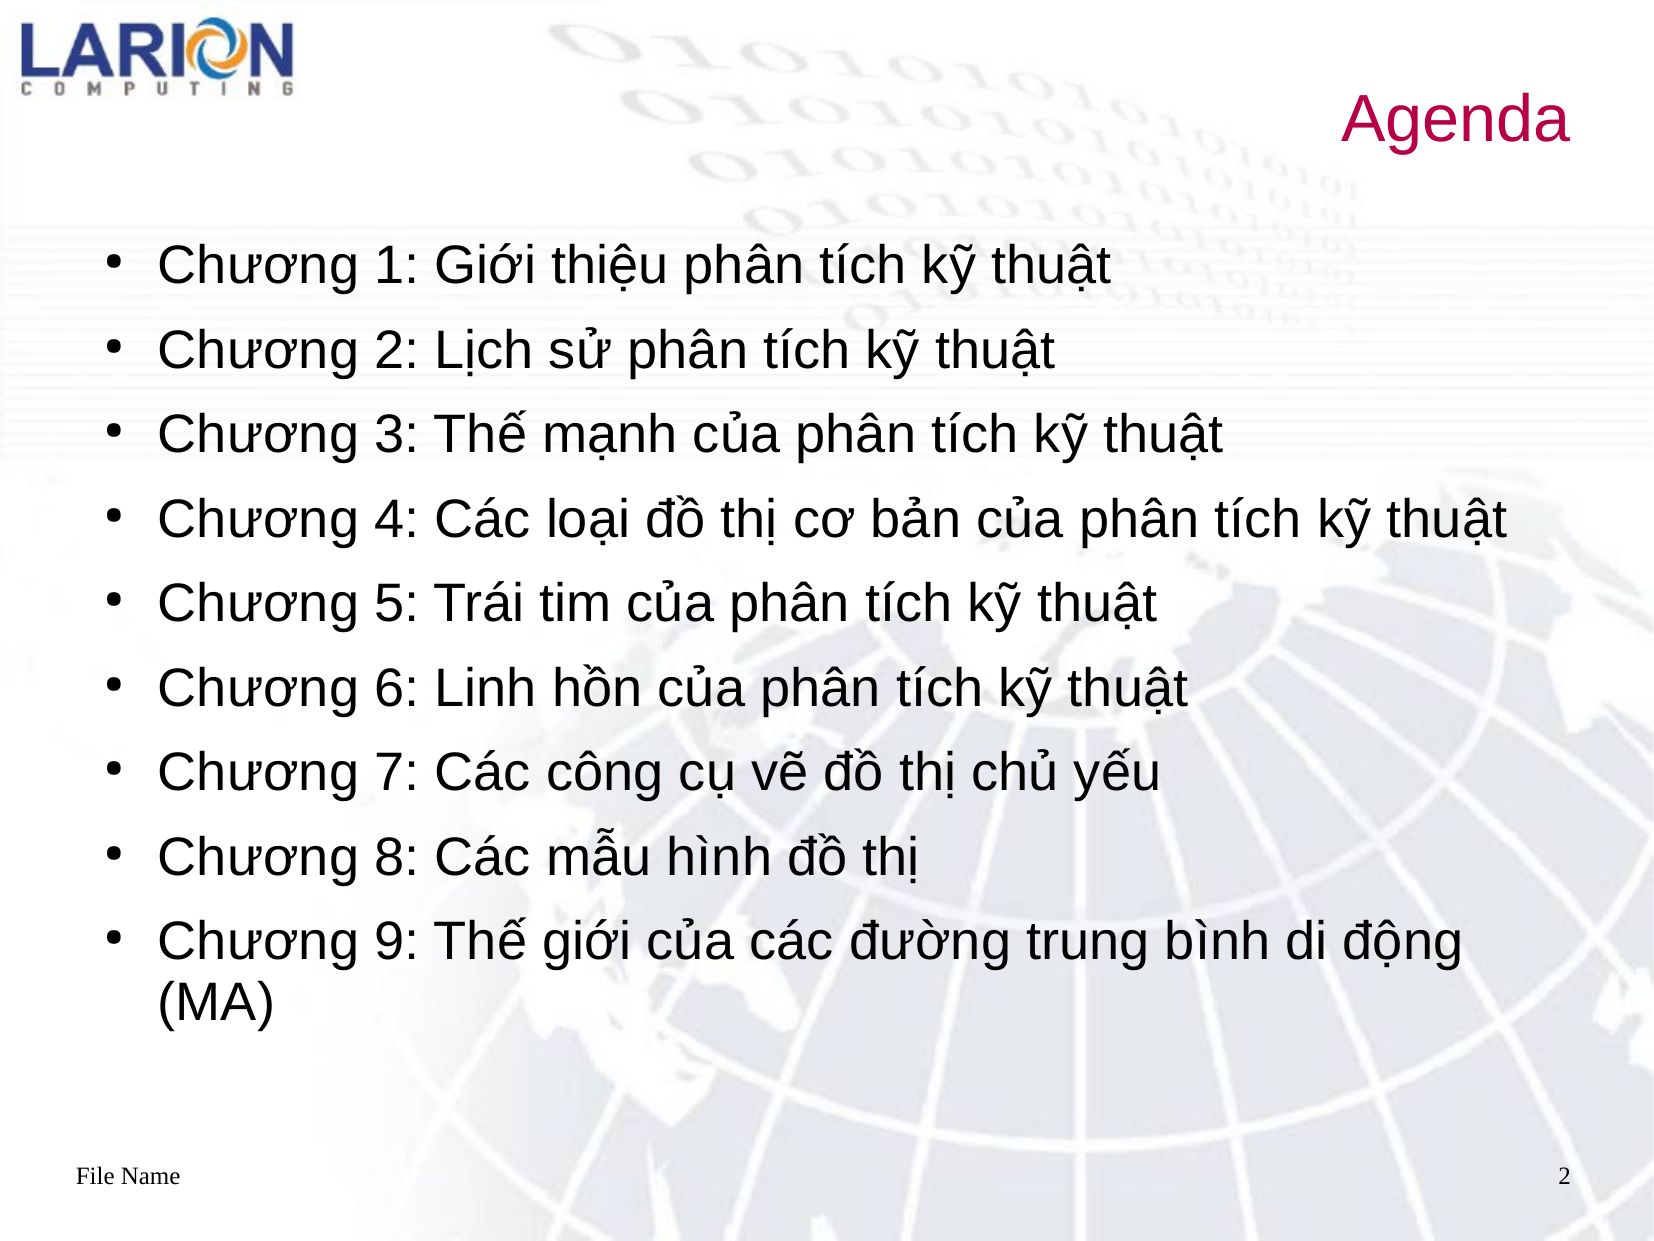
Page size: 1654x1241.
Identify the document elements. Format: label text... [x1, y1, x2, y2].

picture [0, 0, 1654, 1241]
title Agenda [300, 49, 1571, 188]
list Chương 1: Giới thiệu phân tích kỹ thuật Chương 2: Lịch sử phân tích kỹ thuật Chương 3: Thế mạnh của phân tích kỹ thuật Chương 4: Các loại đồ thị cơ bản của phân tích kỹ thuật Chương 5: Trái tim của phân tích kỹ thuật Chương 6: Linh hồn của phân tích kỹ thuật Chương 7: Các công cụ vẽ đồ thị chủ yếu Chương 8: Các mẫu hình đồ thị Chương 9: Thế giới của các đường trung bình di động (MA) [86, 234, 1576, 1039]
